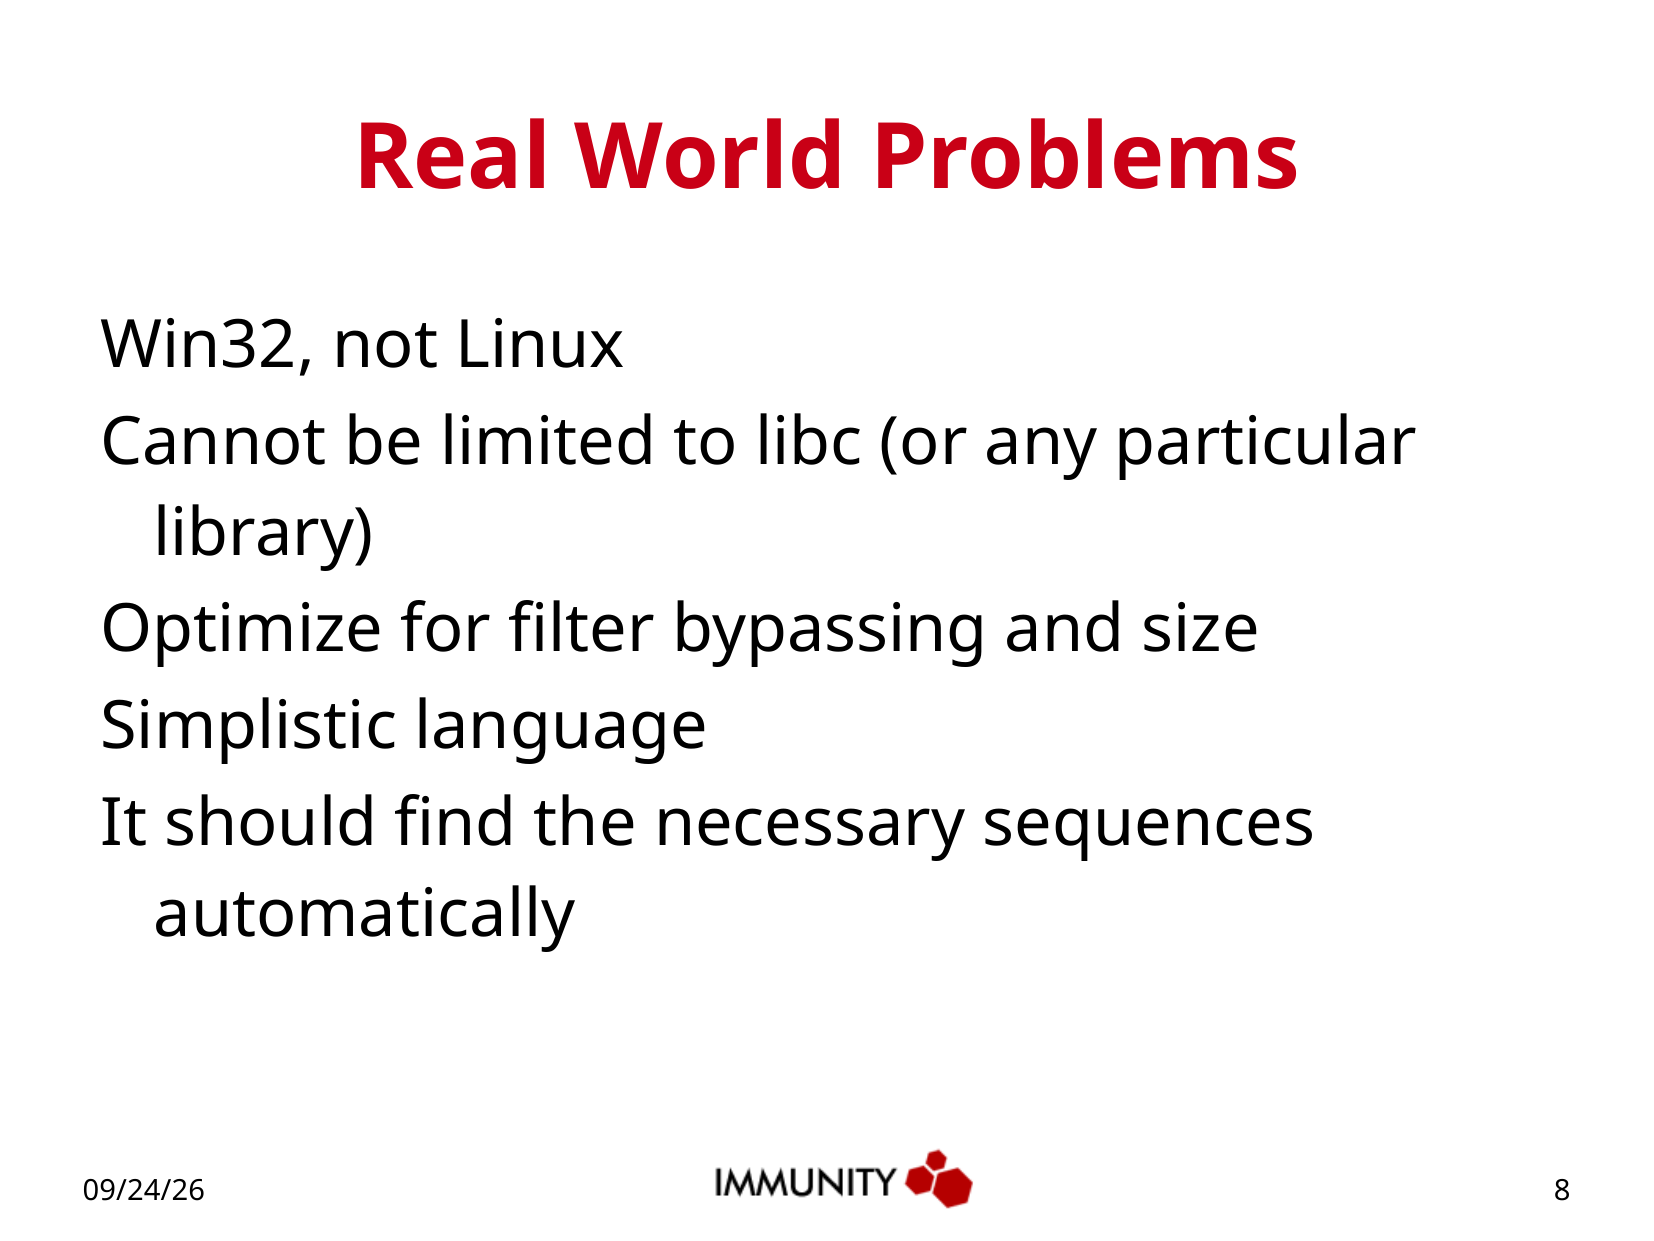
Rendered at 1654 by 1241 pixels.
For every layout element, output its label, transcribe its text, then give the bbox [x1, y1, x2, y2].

list Win32, not Linux Cannot be limited to libc (or any particular library) Optimize for filter bypassing and size Simplistic language It should find the necessary sequences automatically [82, 296, 1571, 1100]
picture [694, 1130, 984, 1235]
title Real World Problems [82, 56, 1571, 250]
